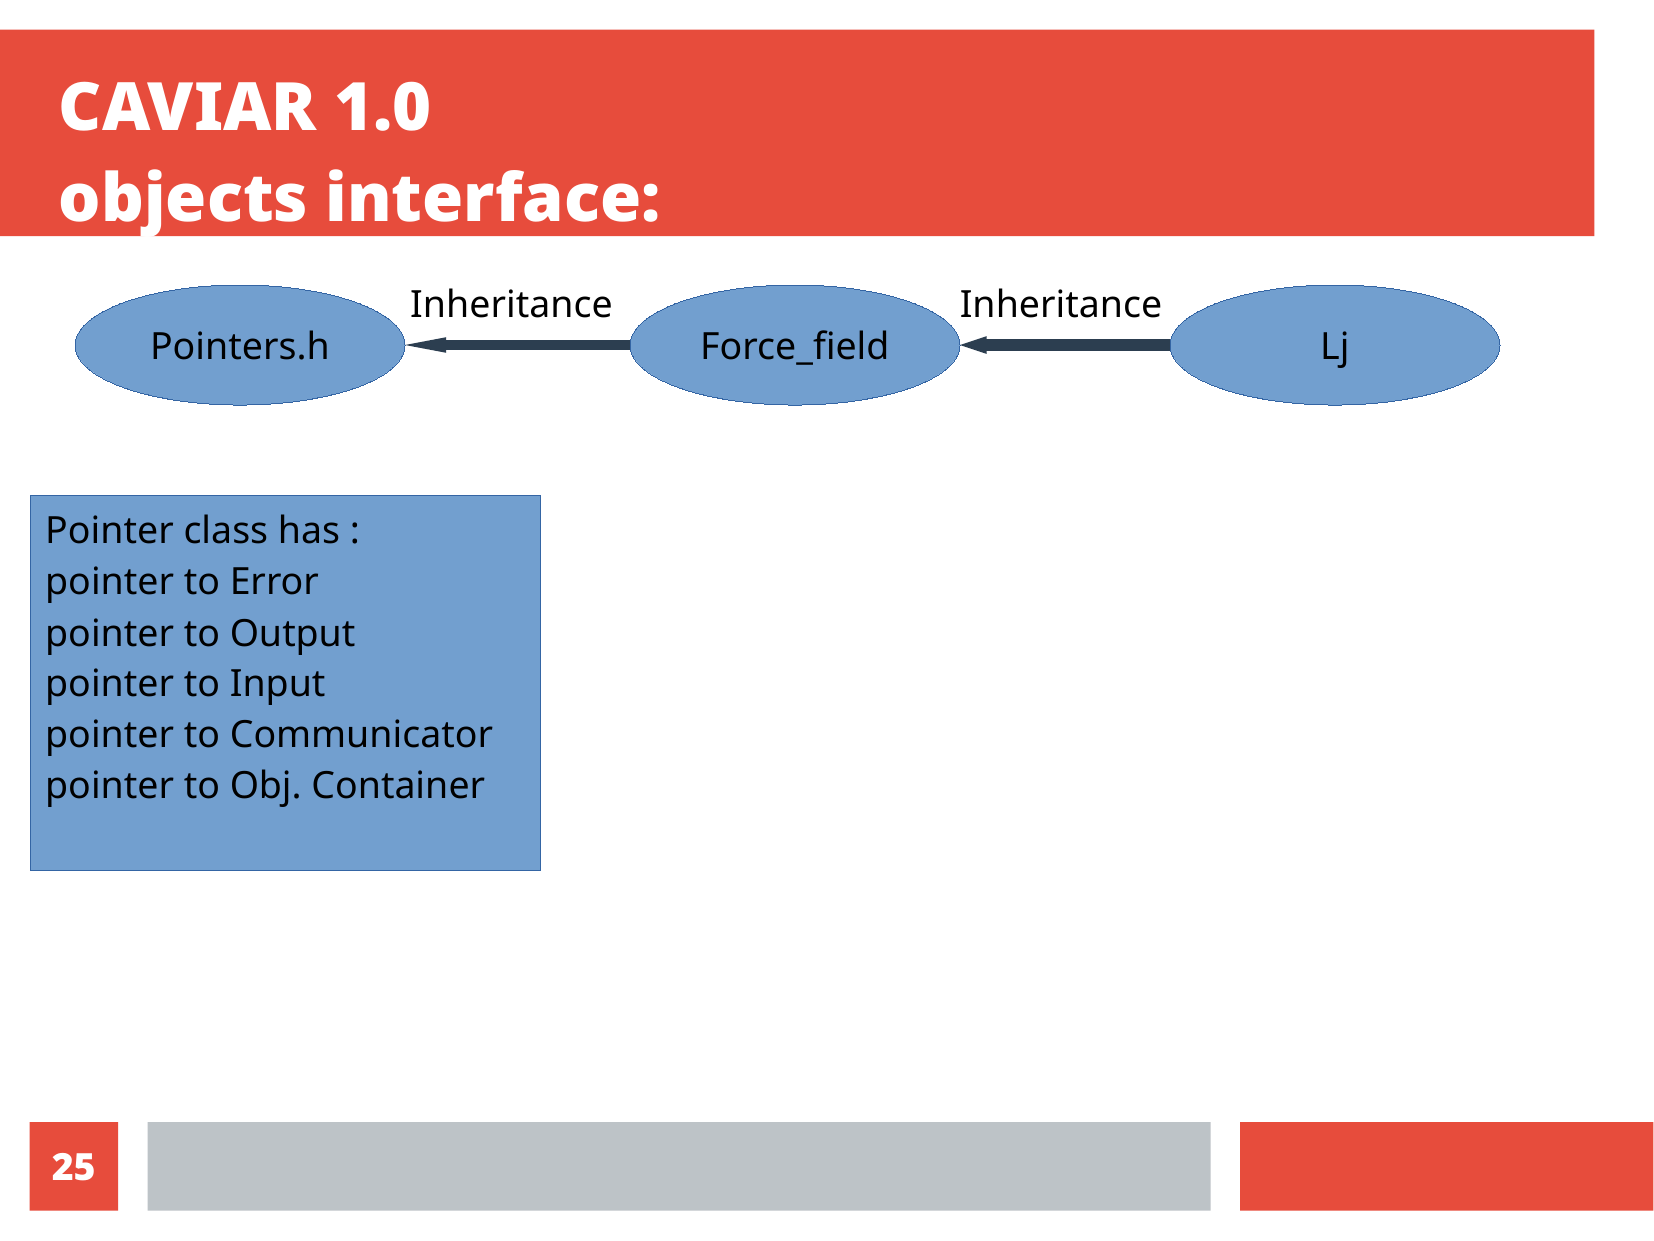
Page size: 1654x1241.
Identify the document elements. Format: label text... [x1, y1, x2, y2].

text_box Inheritance [945, 270, 1201, 372]
title CAVIAR 1.0 objects interface: [59, 59, 1595, 207]
text_box Lj [1187, 285, 1501, 406]
text_box Force_field [647, 285, 945, 406]
text_box Pointers.h [75, 285, 395, 406]
text_box Inheritance [395, 270, 651, 372]
text_box Pointer class has : pointer to Error pointer to Output pointer to Input pointer to Communicator pointer to Obj. Container [30, 495, 541, 871]
